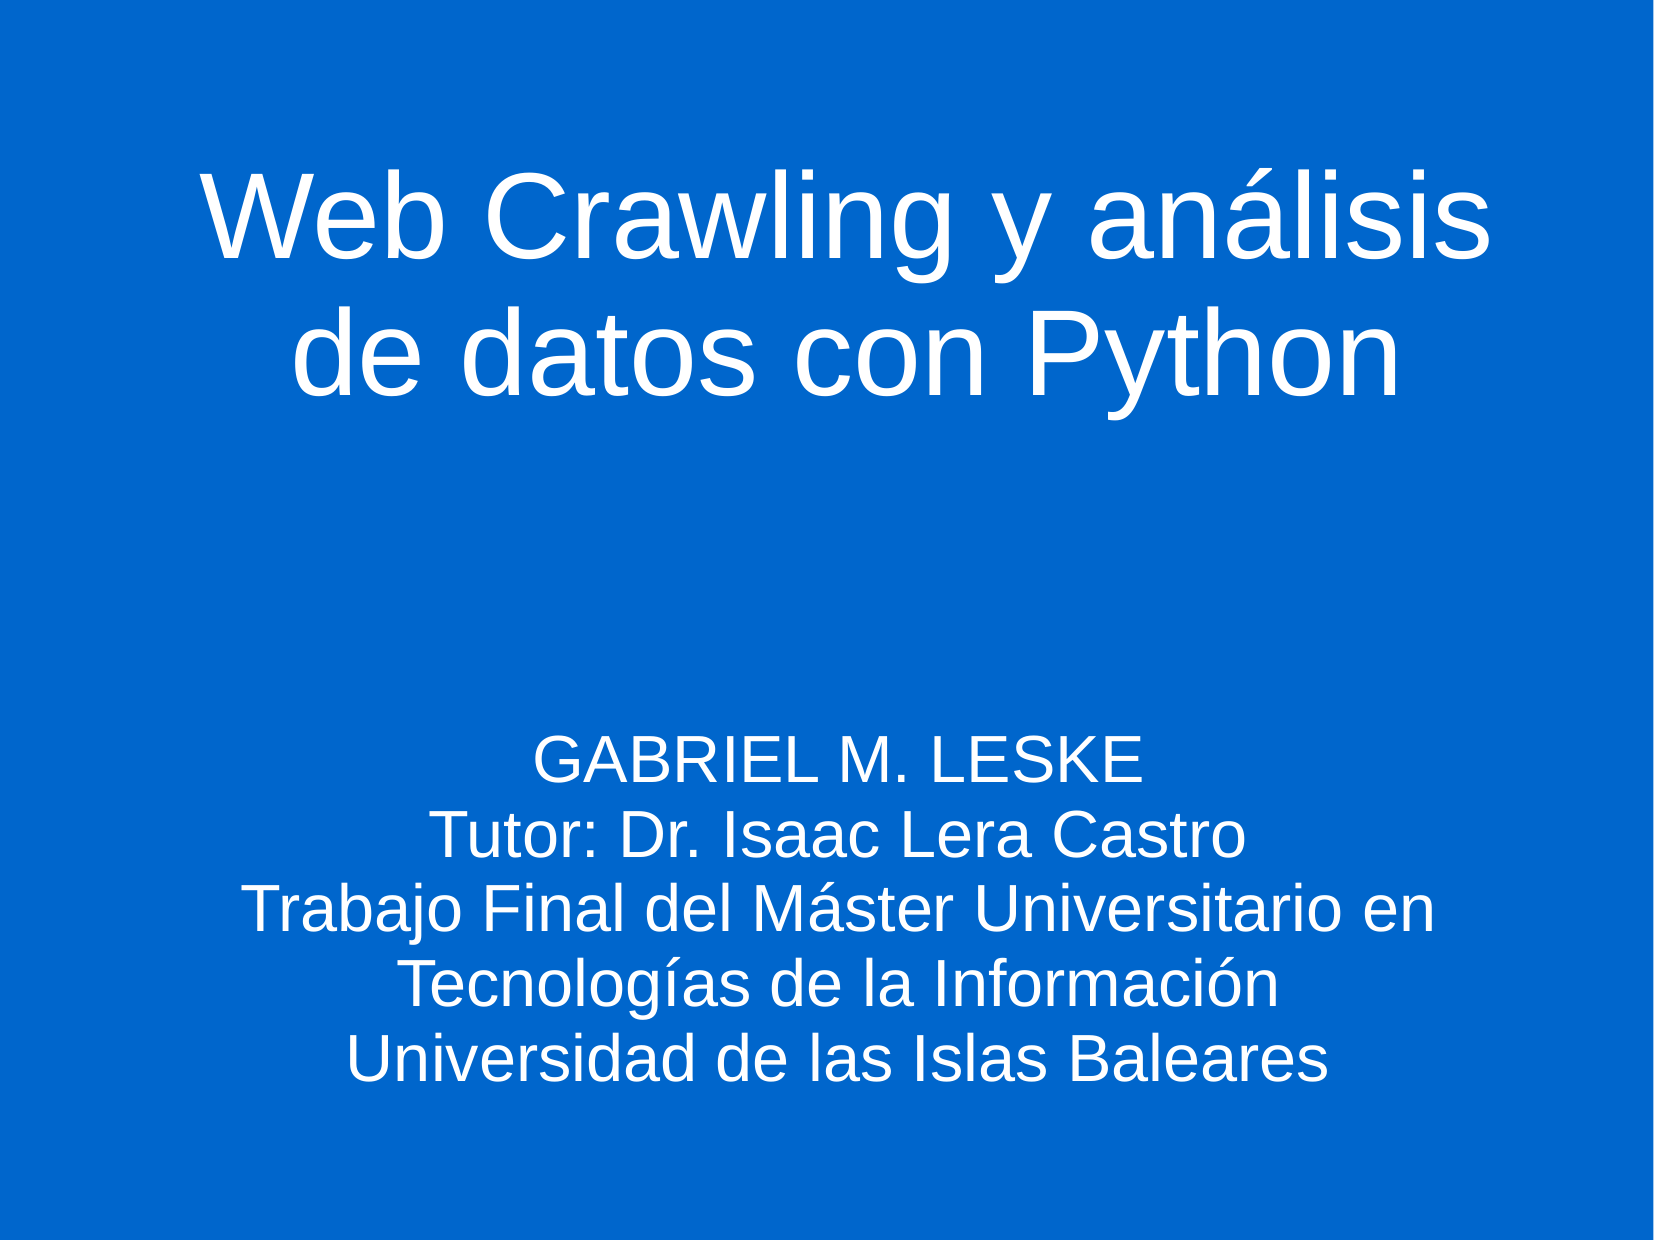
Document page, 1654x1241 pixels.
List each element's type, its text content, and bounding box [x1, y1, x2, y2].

subtitle GABRIEL M. LESKE Tutor: Dr. Isaac Lera Castro Trabajo Final del Máster Universitario en Tecnologías de la Información Universidad de las Islas Baleares [94, 658, 1583, 1159]
title Web Crawling y análisis de datos con Python [180, 90, 1516, 481]
